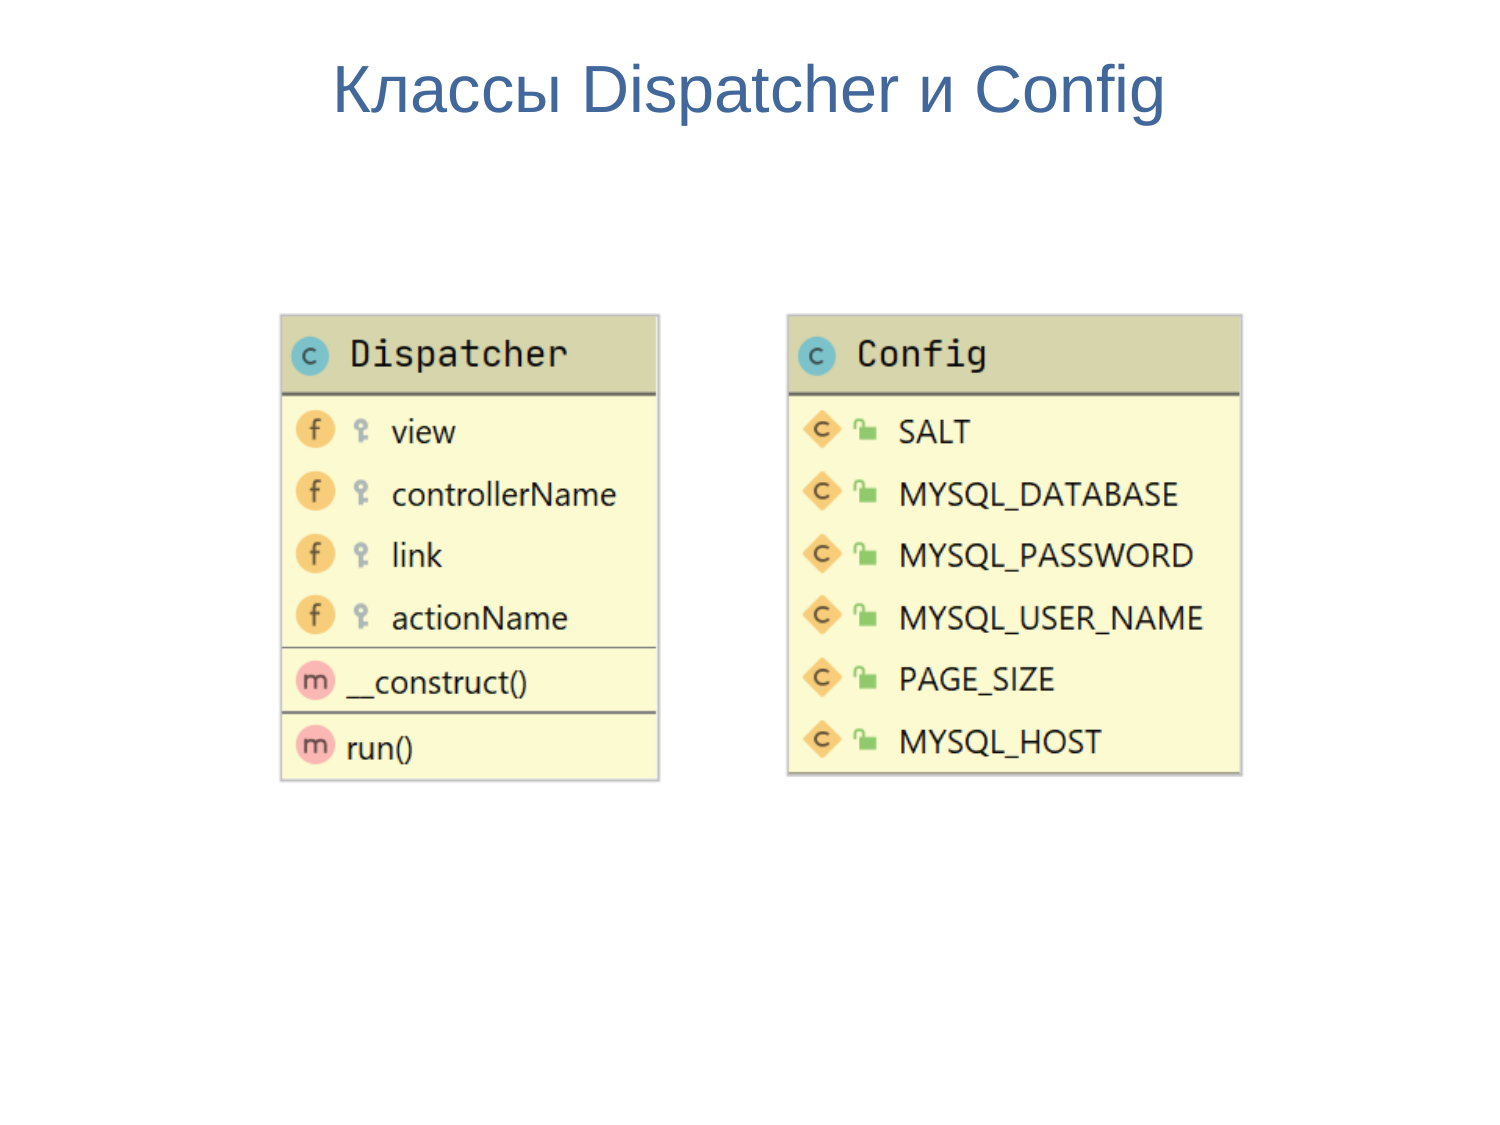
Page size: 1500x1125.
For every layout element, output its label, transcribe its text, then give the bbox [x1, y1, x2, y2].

picture [262, 301, 1260, 788]
text_box Классы Dispatcher и Config [74, 45, 1425, 138]
